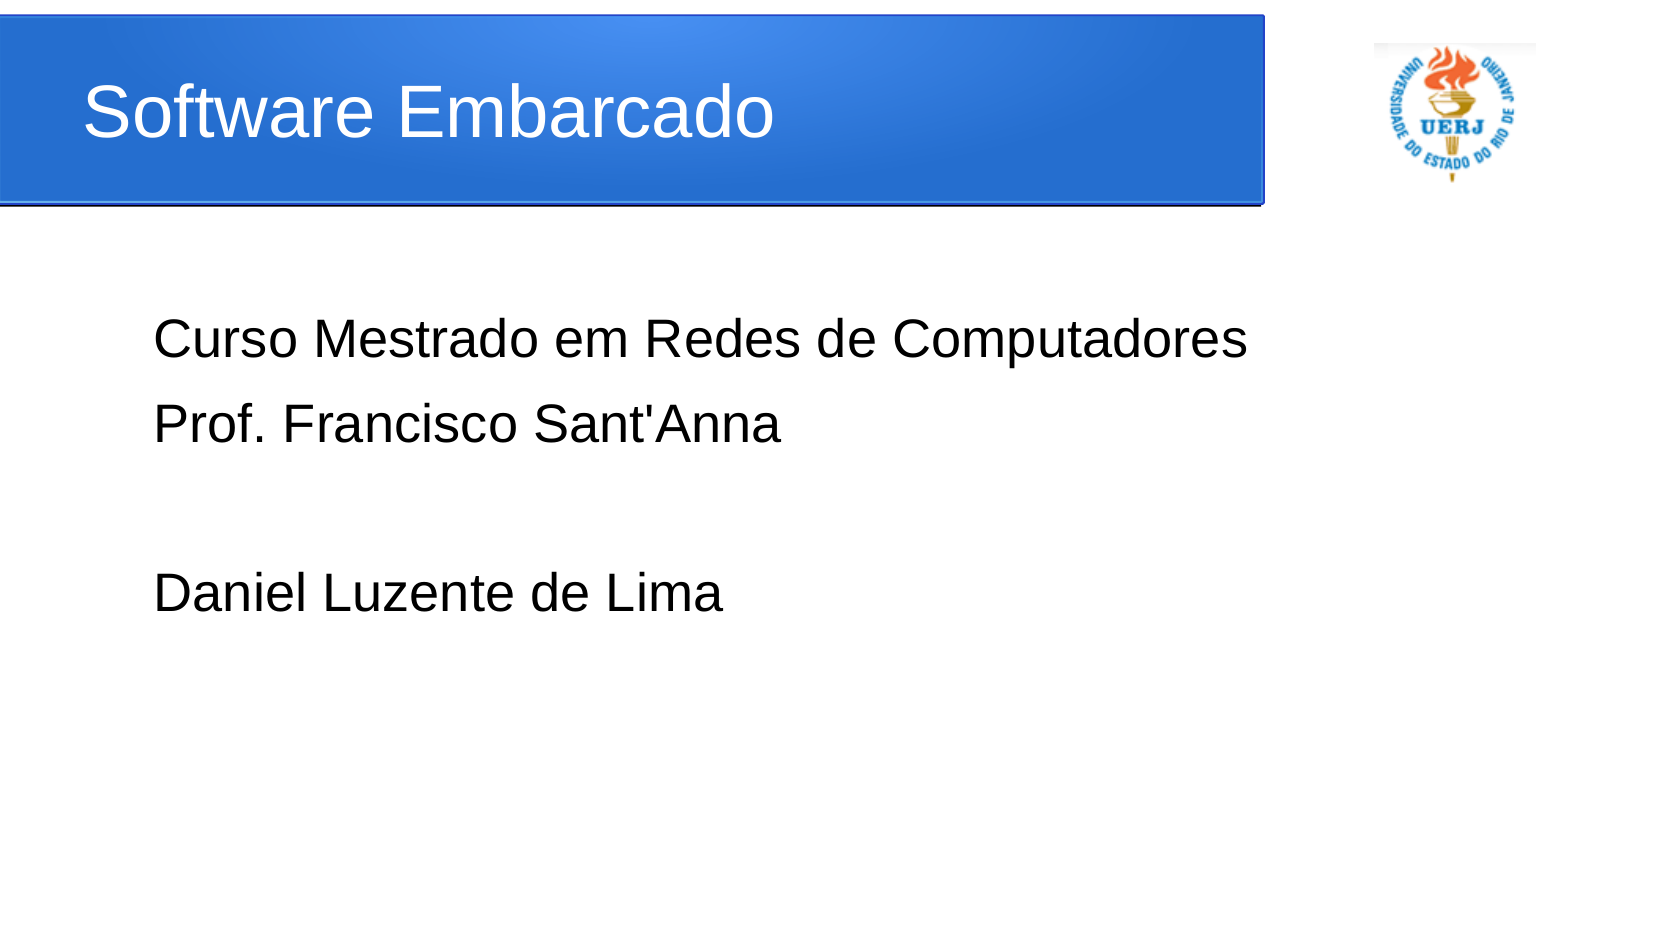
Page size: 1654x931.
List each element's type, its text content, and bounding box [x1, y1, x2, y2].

picture [1374, 43, 1536, 189]
title Software Embarcado [82, 35, 1235, 189]
list Curso Mestrado em Redes de Computadores Prof. Francisco Sant'Anna Daniel Luzente de Lima [82, 224, 1571, 764]
